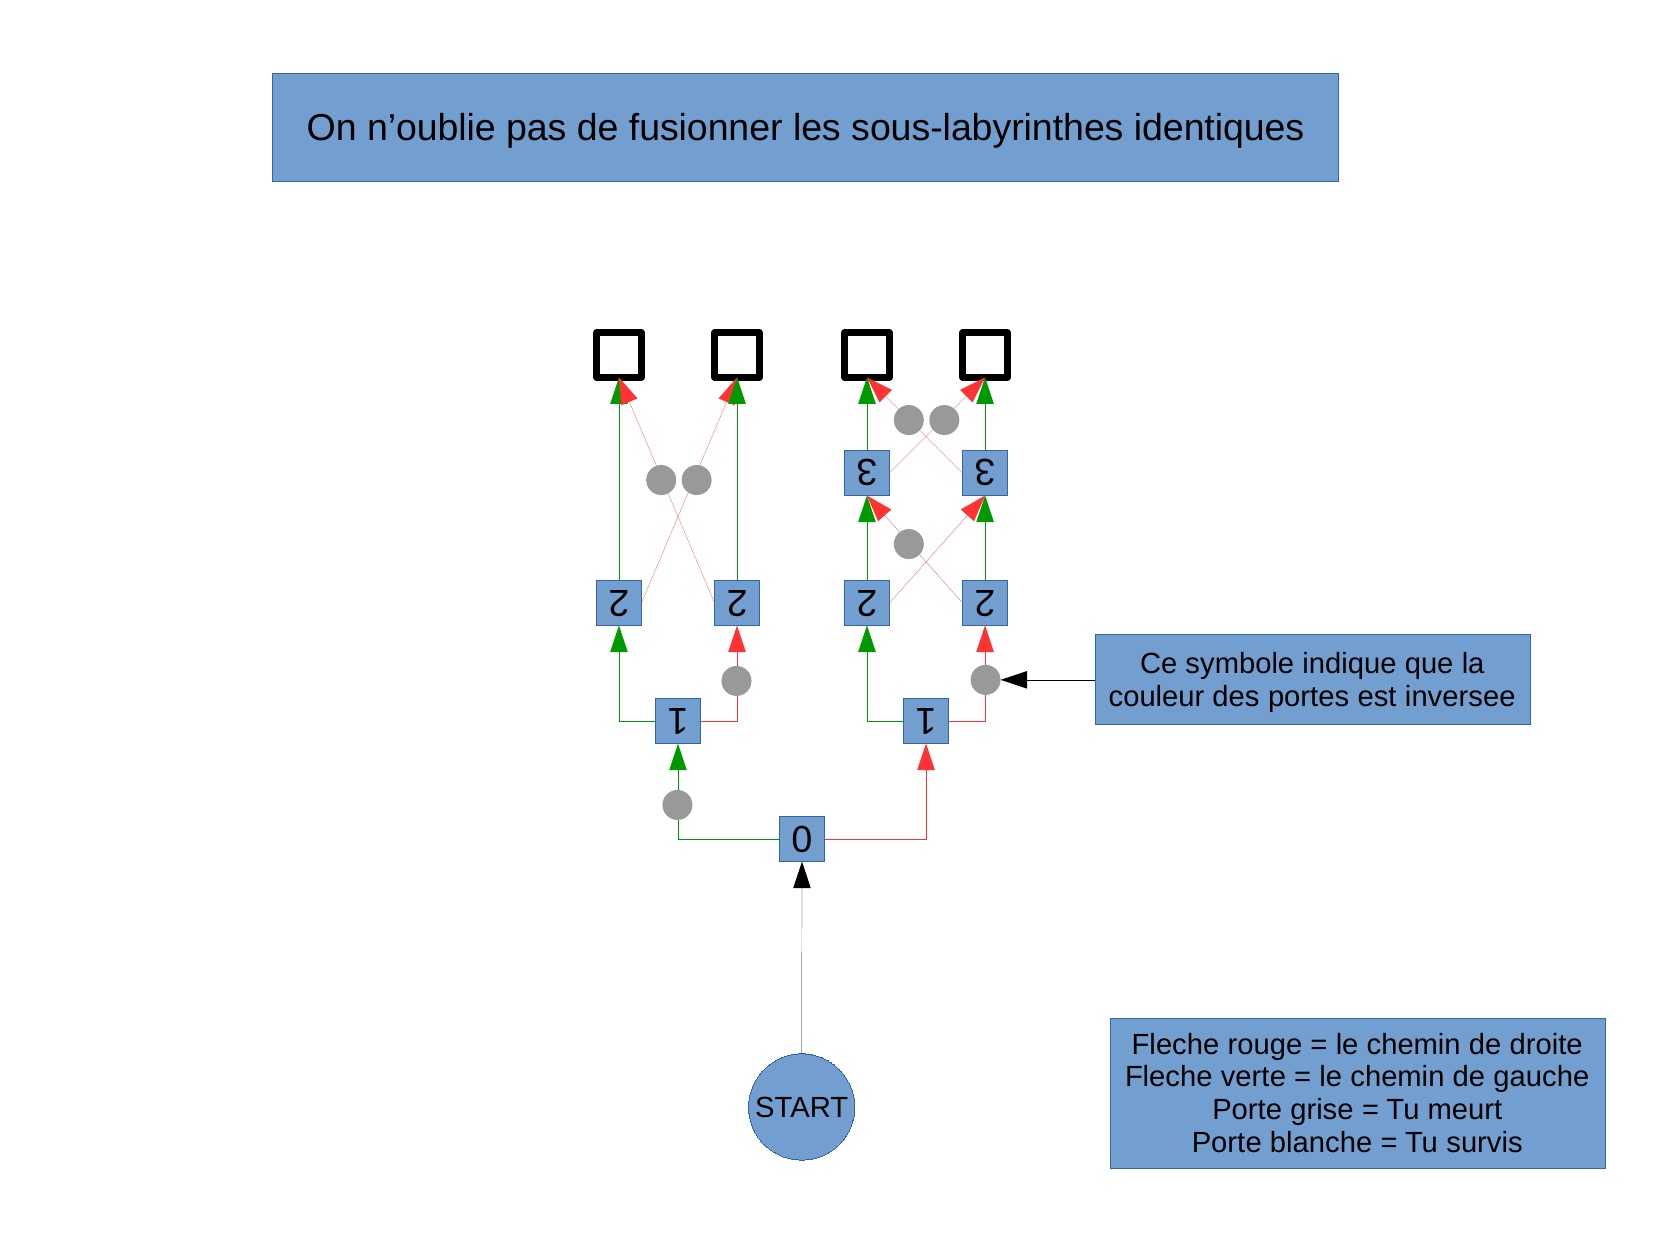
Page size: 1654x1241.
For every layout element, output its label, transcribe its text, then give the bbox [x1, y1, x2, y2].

text_box [893, 529, 924, 560]
text_box [721, 665, 752, 696]
text_box 2 [962, 580, 1008, 626]
text_box 2 [596, 580, 642, 626]
text_box 2 [714, 580, 760, 626]
text_box [893, 405, 924, 436]
text_box [662, 789, 693, 820]
text_box 1 [903, 698, 949, 744]
text_box Ce symbole indique que la couleur des portes est inversee [1095, 634, 1531, 725]
text_box 3 [844, 450, 890, 496]
text_box 1 [655, 698, 701, 744]
text_box 2 [844, 580, 890, 626]
text_box Fleche rouge = le chemin de droite Fleche verte = le chemin de gauche Porte grise = Tu meurt Porte blanche = Tu survis [1110, 1018, 1606, 1169]
text_box On n’oublie pas de fusionner les sous-labyrinthes identiques [272, 73, 1339, 182]
text_box [929, 405, 960, 436]
text_box 3 [962, 450, 1008, 496]
text_box [970, 664, 1001, 695]
text_box 0 [779, 816, 825, 862]
text_box [681, 465, 712, 496]
text_box [844, 332, 890, 378]
text_box [714, 332, 760, 378]
text_box [962, 332, 1008, 378]
text_box START [748, 1053, 855, 1161]
text_box [646, 465, 677, 496]
text_box [596, 332, 642, 378]
